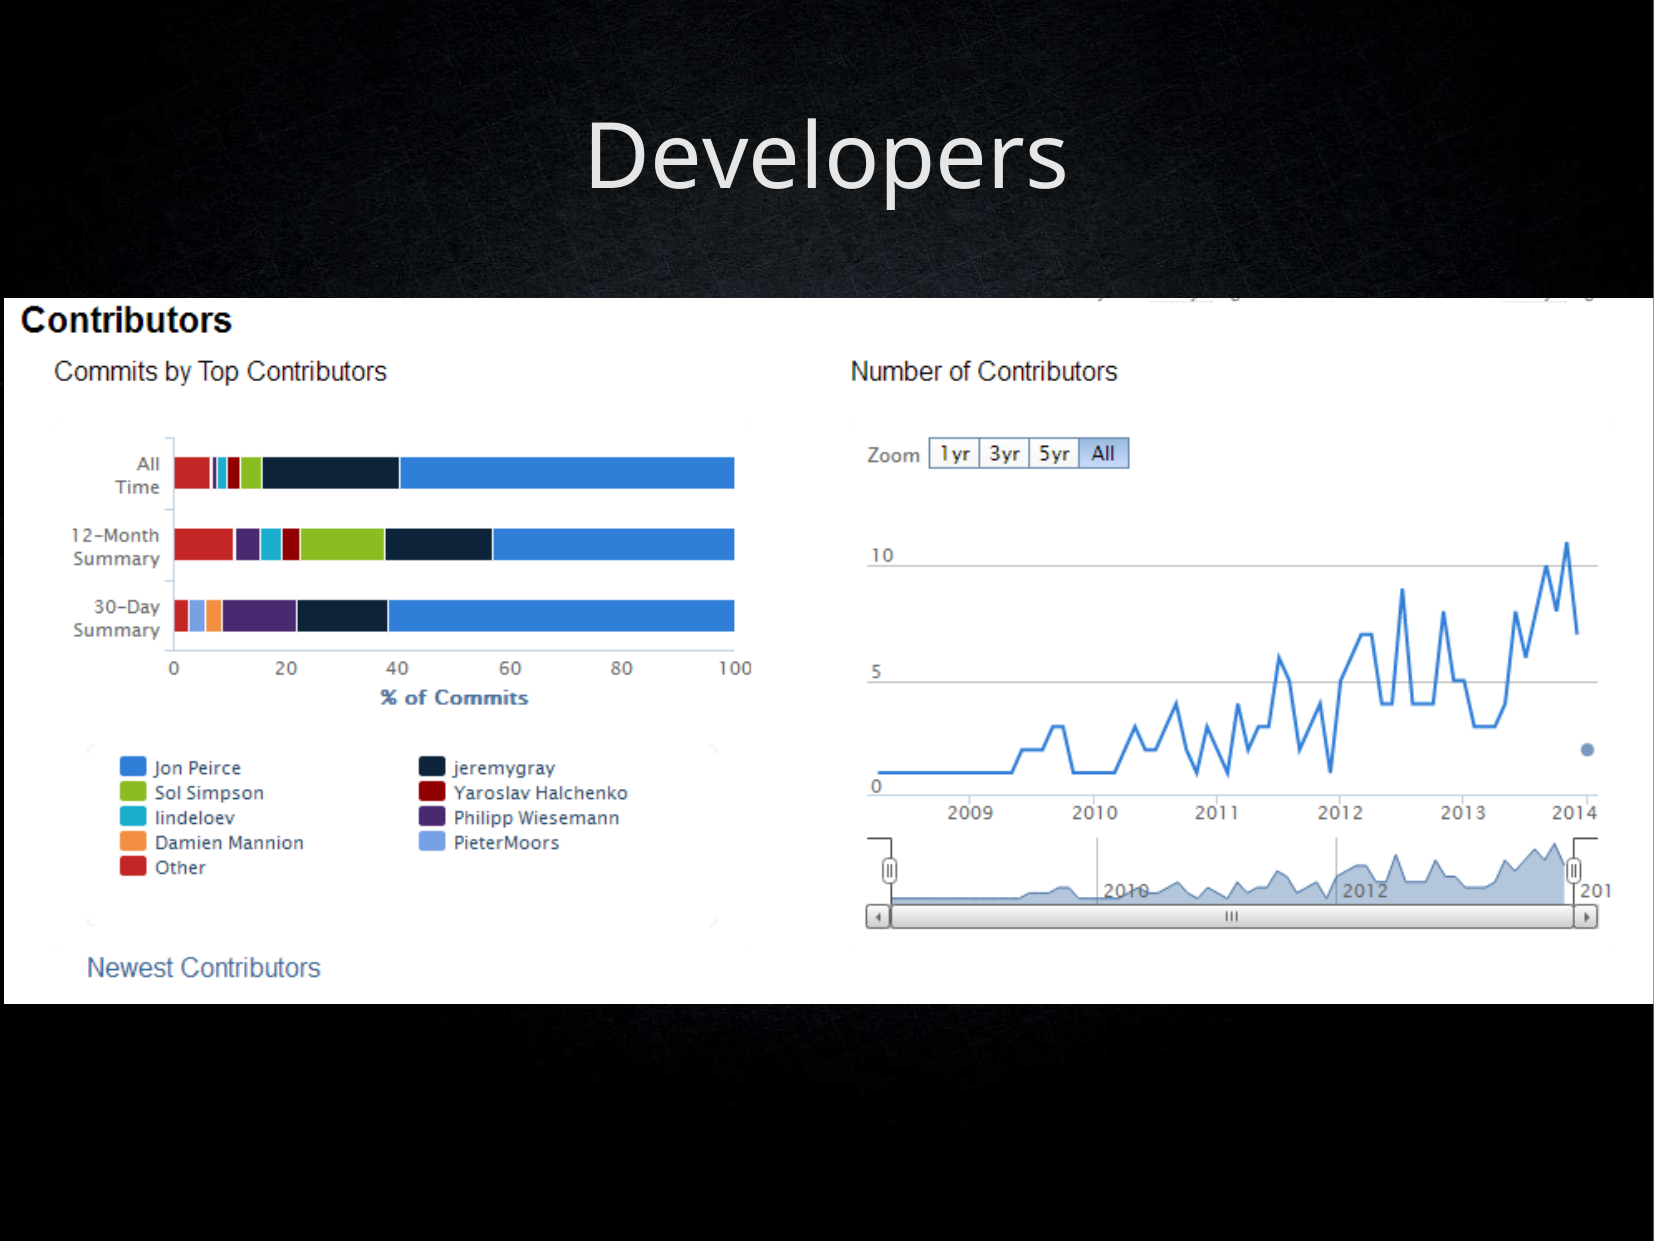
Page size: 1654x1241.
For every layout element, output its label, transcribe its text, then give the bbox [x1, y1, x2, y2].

title Developers [82, 49, 1571, 257]
picture [0, 0, 1654, 1241]
